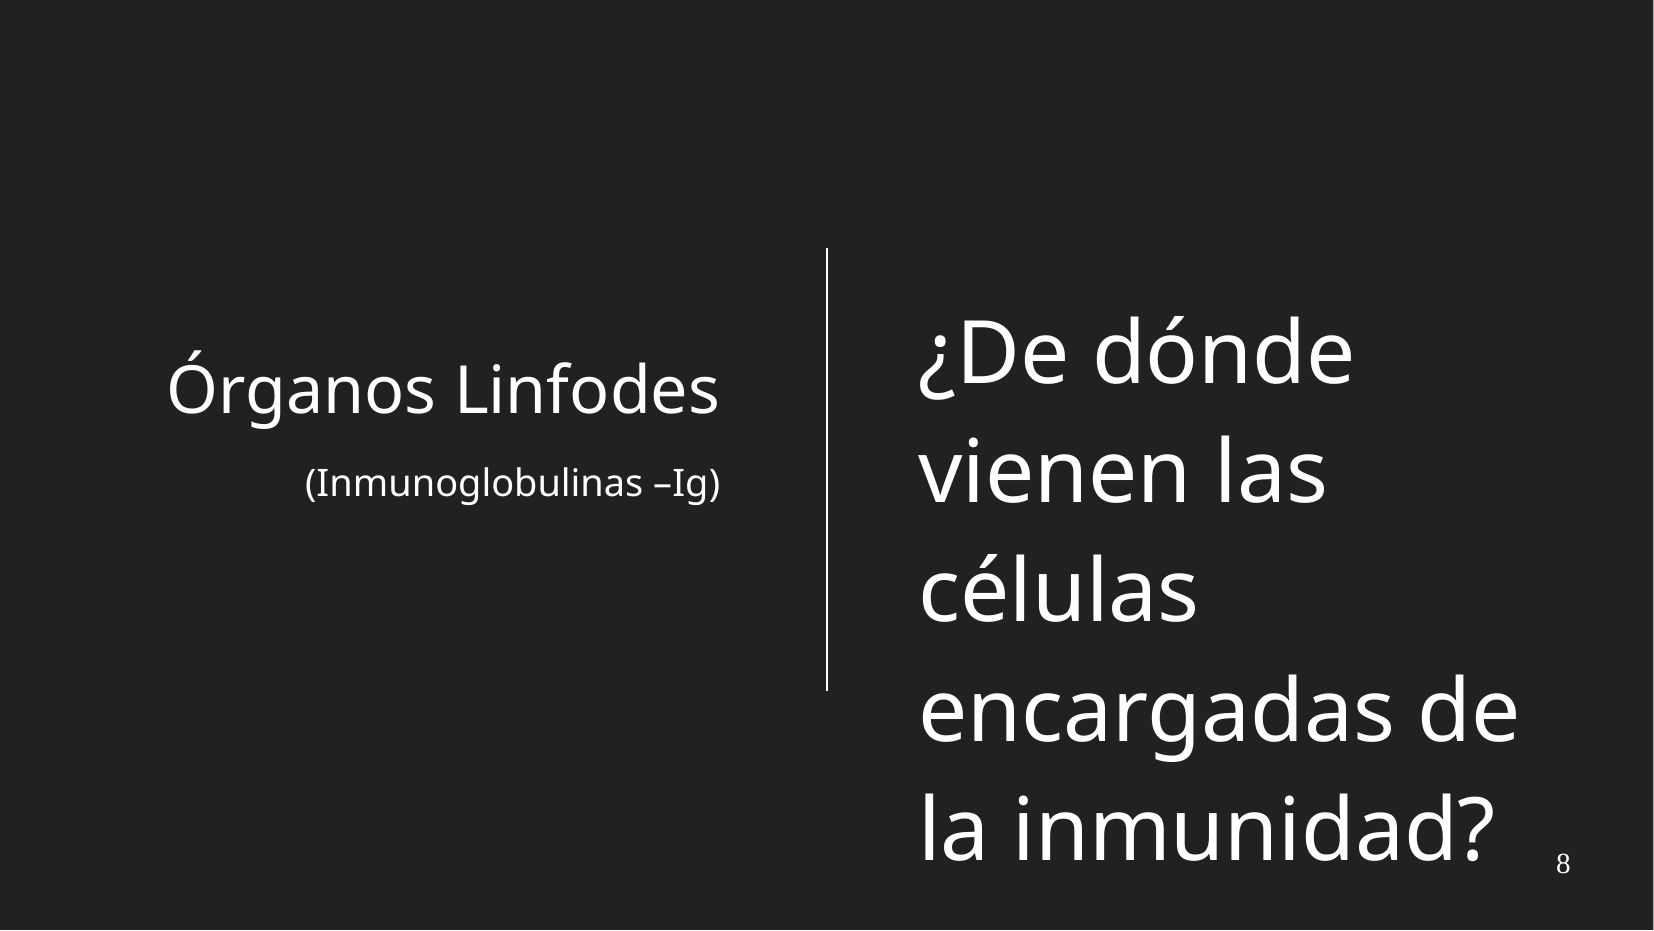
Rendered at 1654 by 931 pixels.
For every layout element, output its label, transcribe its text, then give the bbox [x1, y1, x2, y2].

list Órganos Linfodes (Inmunoglobulinas –Ig) [147, 342, 721, 567]
text_box ¿De dónde vienen las células encargadas de la inmunidad? [903, 282, 1554, 648]
